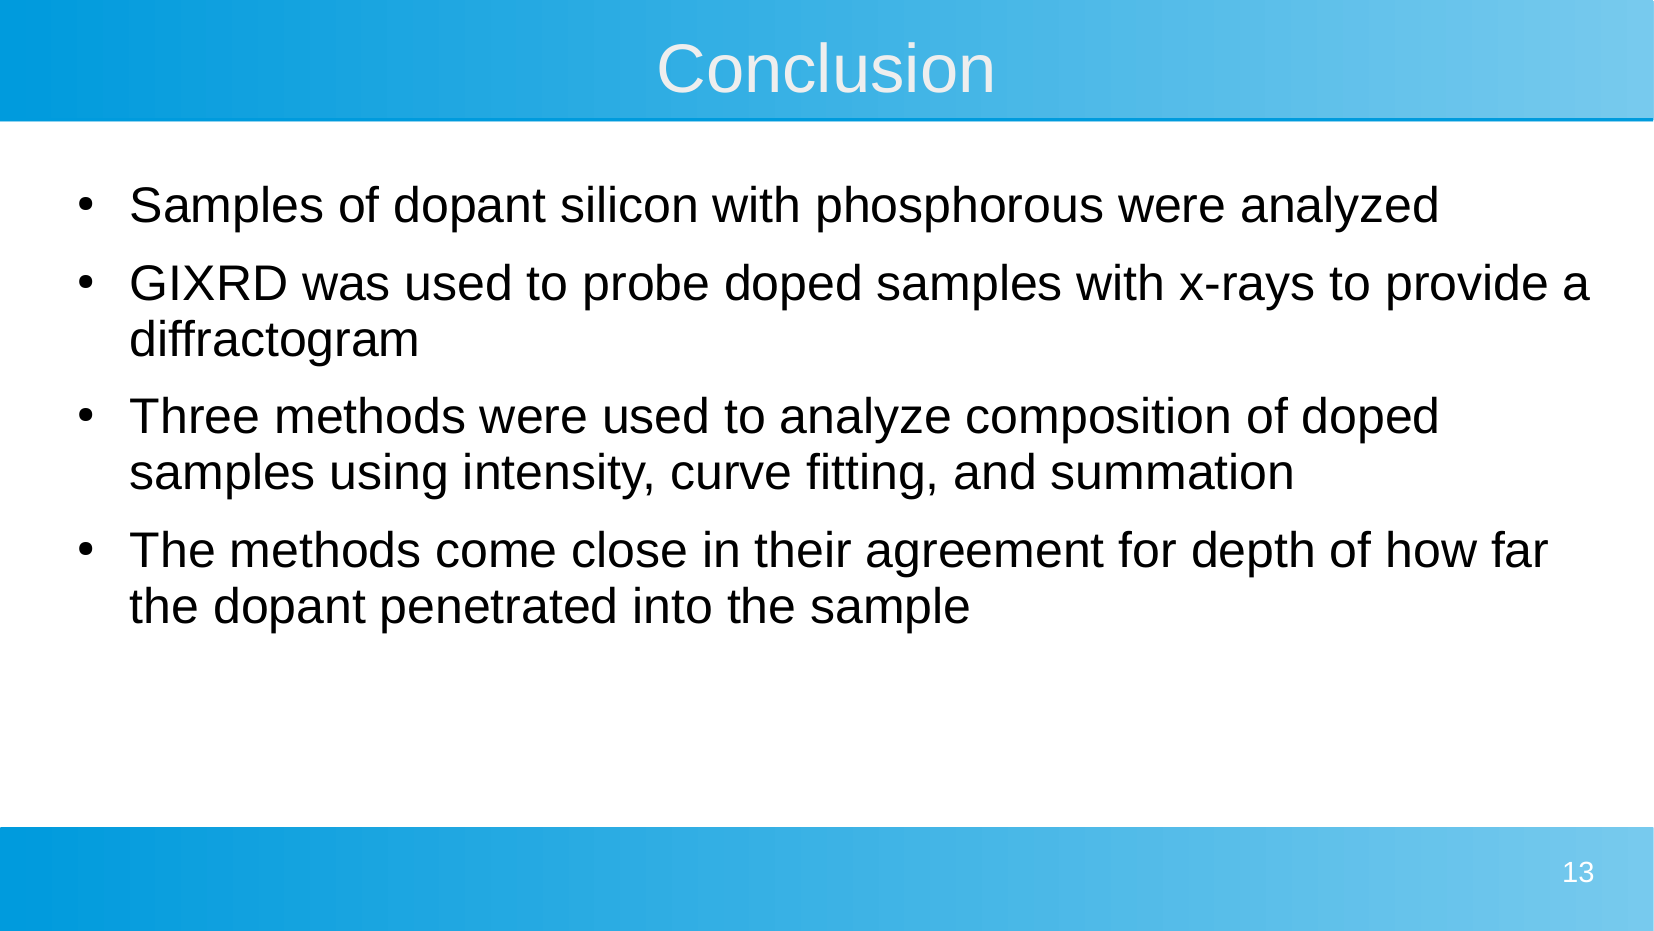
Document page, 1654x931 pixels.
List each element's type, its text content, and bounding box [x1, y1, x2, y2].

title Conclusion [59, 29, 1595, 108]
list Samples of dopant silicon with phosphorous were analyzed GIXRD was used to probe doped samples with x-rays to provide a diffractogram Three methods were used to analyze composition of doped samples using intensity, curve fitting, and summation The methods come close in their agreement for depth of how far the dopant penetrated into the sample [59, 177, 1595, 768]
